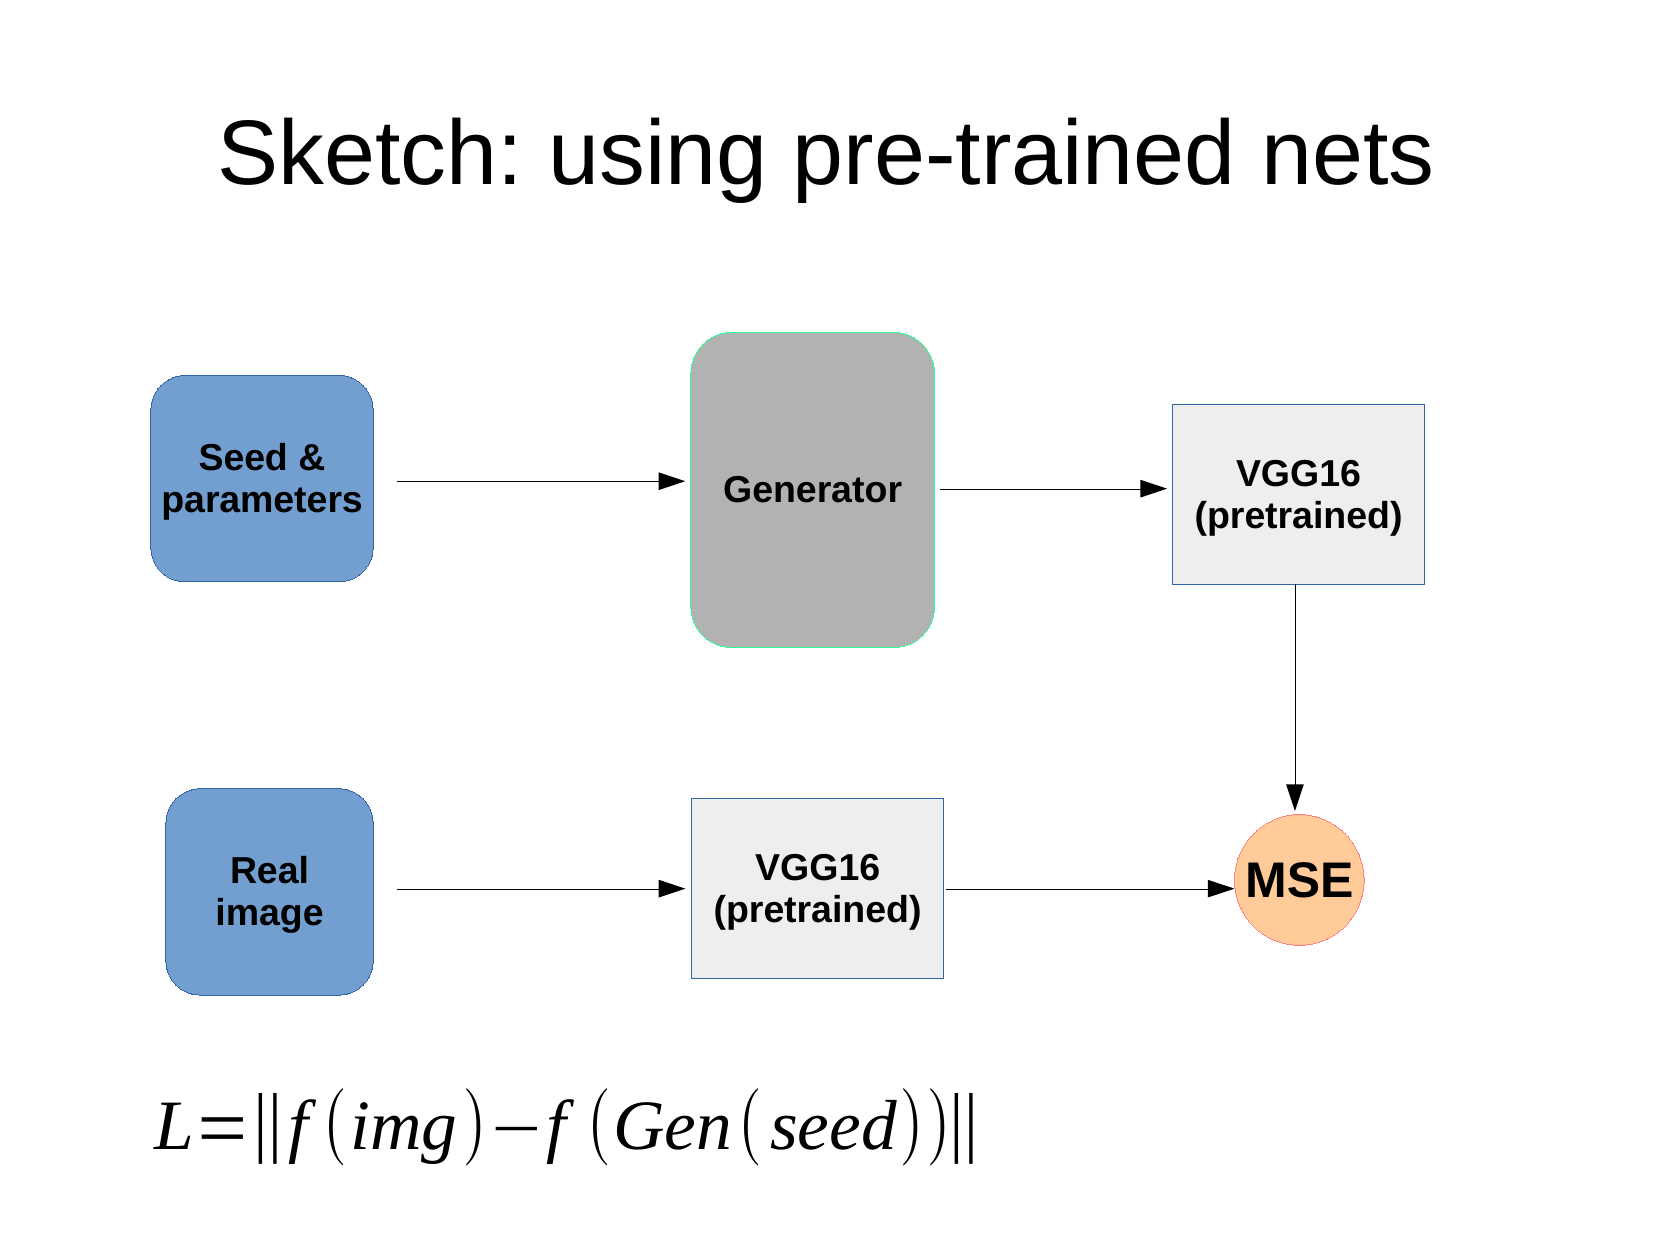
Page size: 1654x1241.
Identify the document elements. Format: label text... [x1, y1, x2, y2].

text_box VGG16 (pretrained) [691, 798, 944, 979]
text_box Real image [165, 788, 374, 996]
text_box Seed & parameters [150, 375, 374, 582]
text_box MSE [1234, 814, 1365, 946]
text_box VGG16 (pretrained) [1172, 404, 1425, 585]
chart [131, 1083, 1003, 1169]
text_box Generator [690, 332, 935, 648]
title Sketch: using pre-trained nets [82, 49, 1571, 257]
